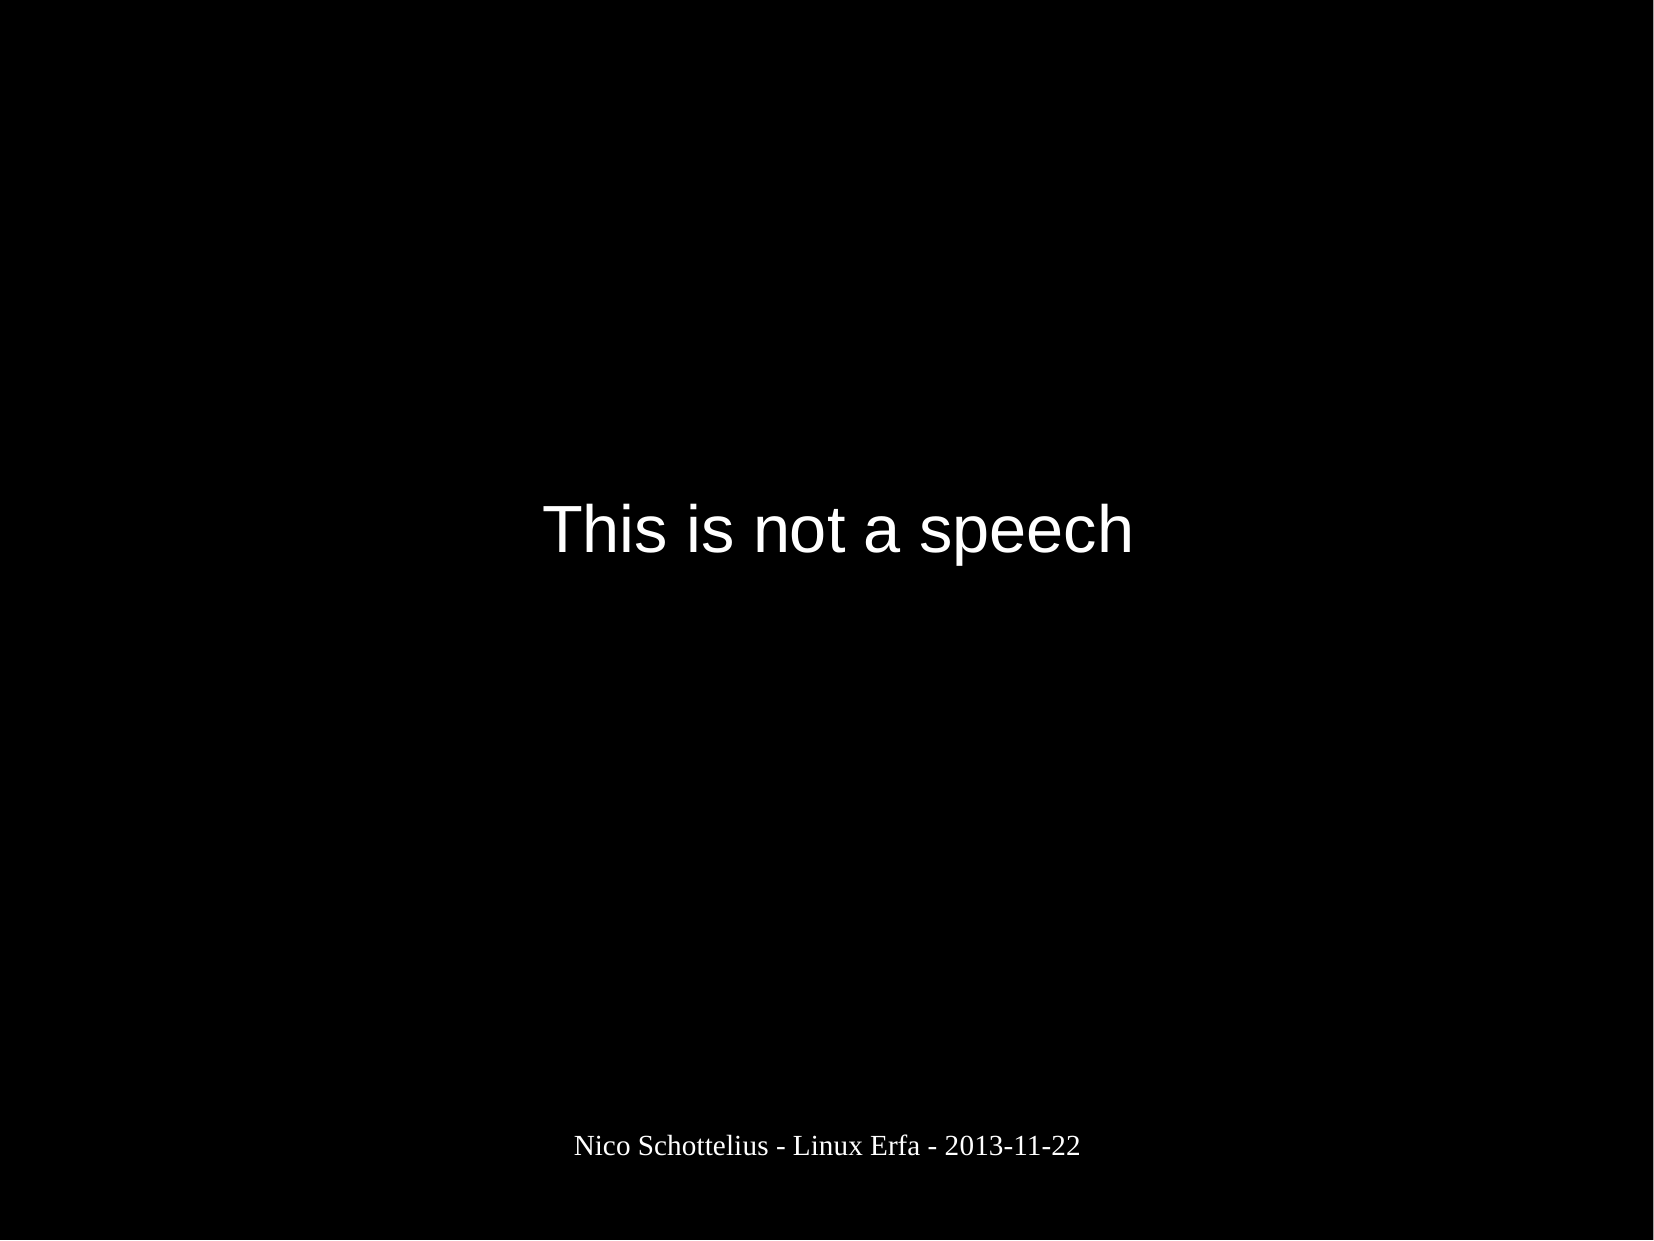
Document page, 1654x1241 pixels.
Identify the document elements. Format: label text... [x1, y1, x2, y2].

subtitle This is not a speech [82, 49, 1571, 1010]
